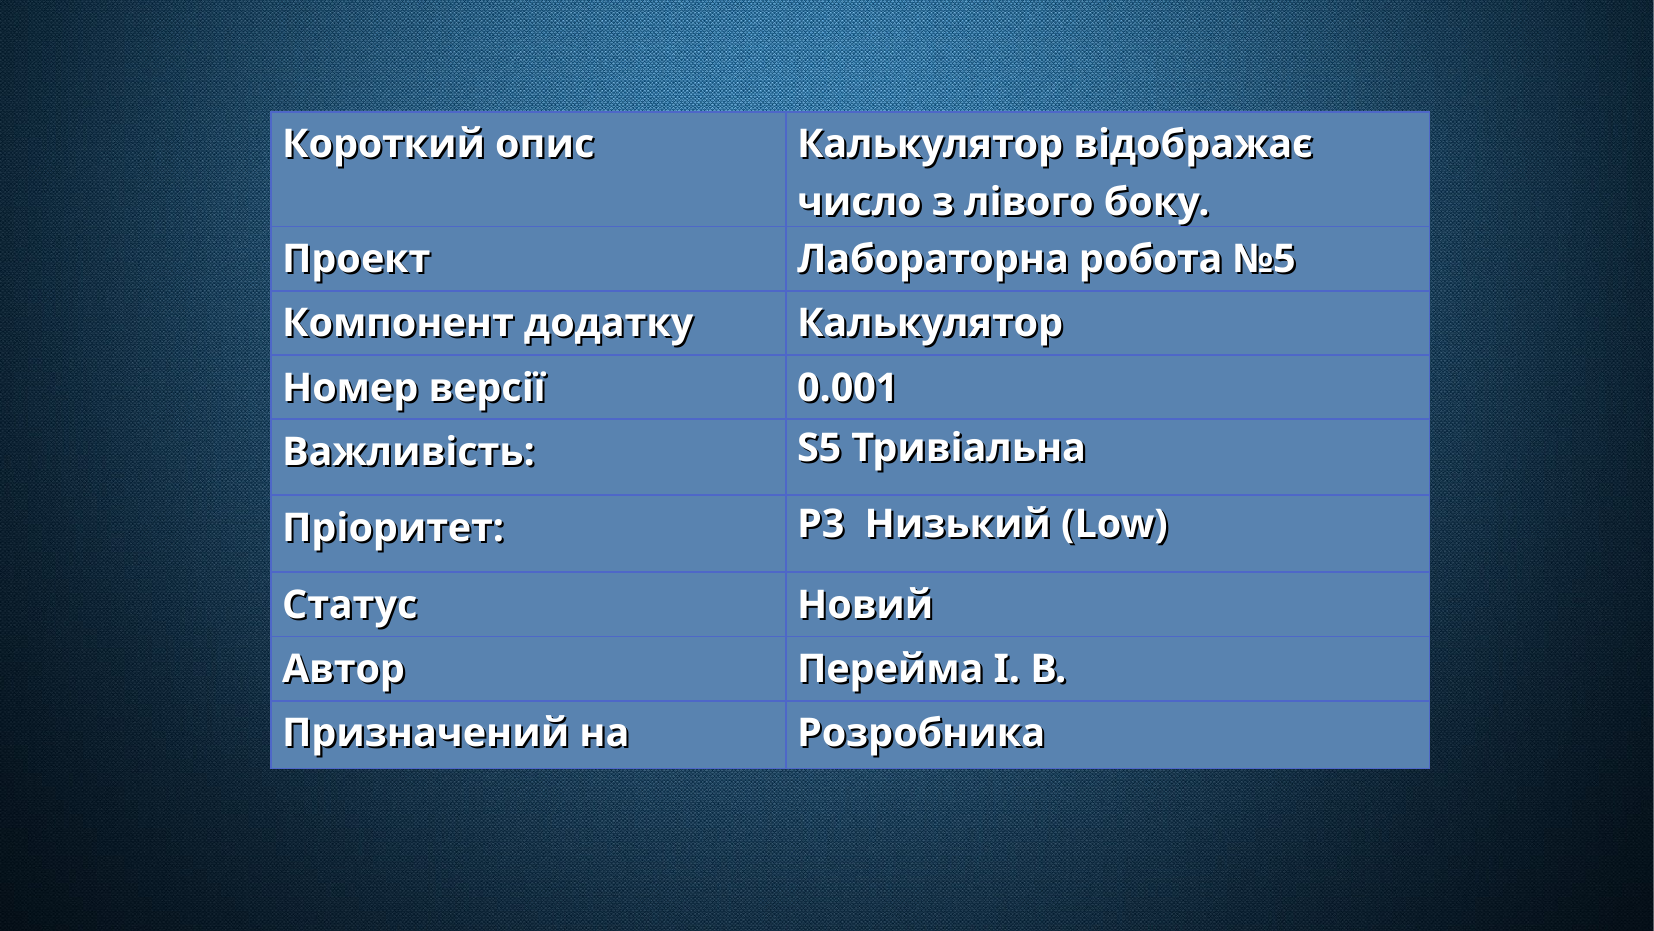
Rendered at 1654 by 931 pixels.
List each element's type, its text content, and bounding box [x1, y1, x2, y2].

table_cell Пріоритет: [272, 496, 785, 571]
table_cell P3 Низький (Low) [787, 496, 1429, 571]
table_cell Розробника [787, 702, 1429, 768]
table_cell Автор [272, 637, 785, 700]
table_header Короткий опис [272, 113, 785, 226]
table_cell Номер версії [272, 356, 785, 418]
table_cell 0.001 [787, 356, 1429, 418]
table_cell Калькулятор [787, 292, 1429, 354]
table_cell Призначений на [272, 702, 785, 768]
table_cell Важливість: [272, 420, 785, 494]
picture [0, 0, 1654, 931]
table_cell Перейма І. В. [787, 637, 1429, 700]
table_cell Компонент додатку [272, 292, 785, 354]
table_header Калькулятор відображає число з лівого боку. [787, 113, 1429, 226]
table_cell Новий [787, 573, 1429, 636]
table_cell Проект [272, 227, 785, 290]
table_cell Статус [272, 573, 785, 636]
table_cell Лабораторна робота №5 [787, 227, 1429, 290]
table_cell S5 Тривіальна [787, 420, 1429, 494]
